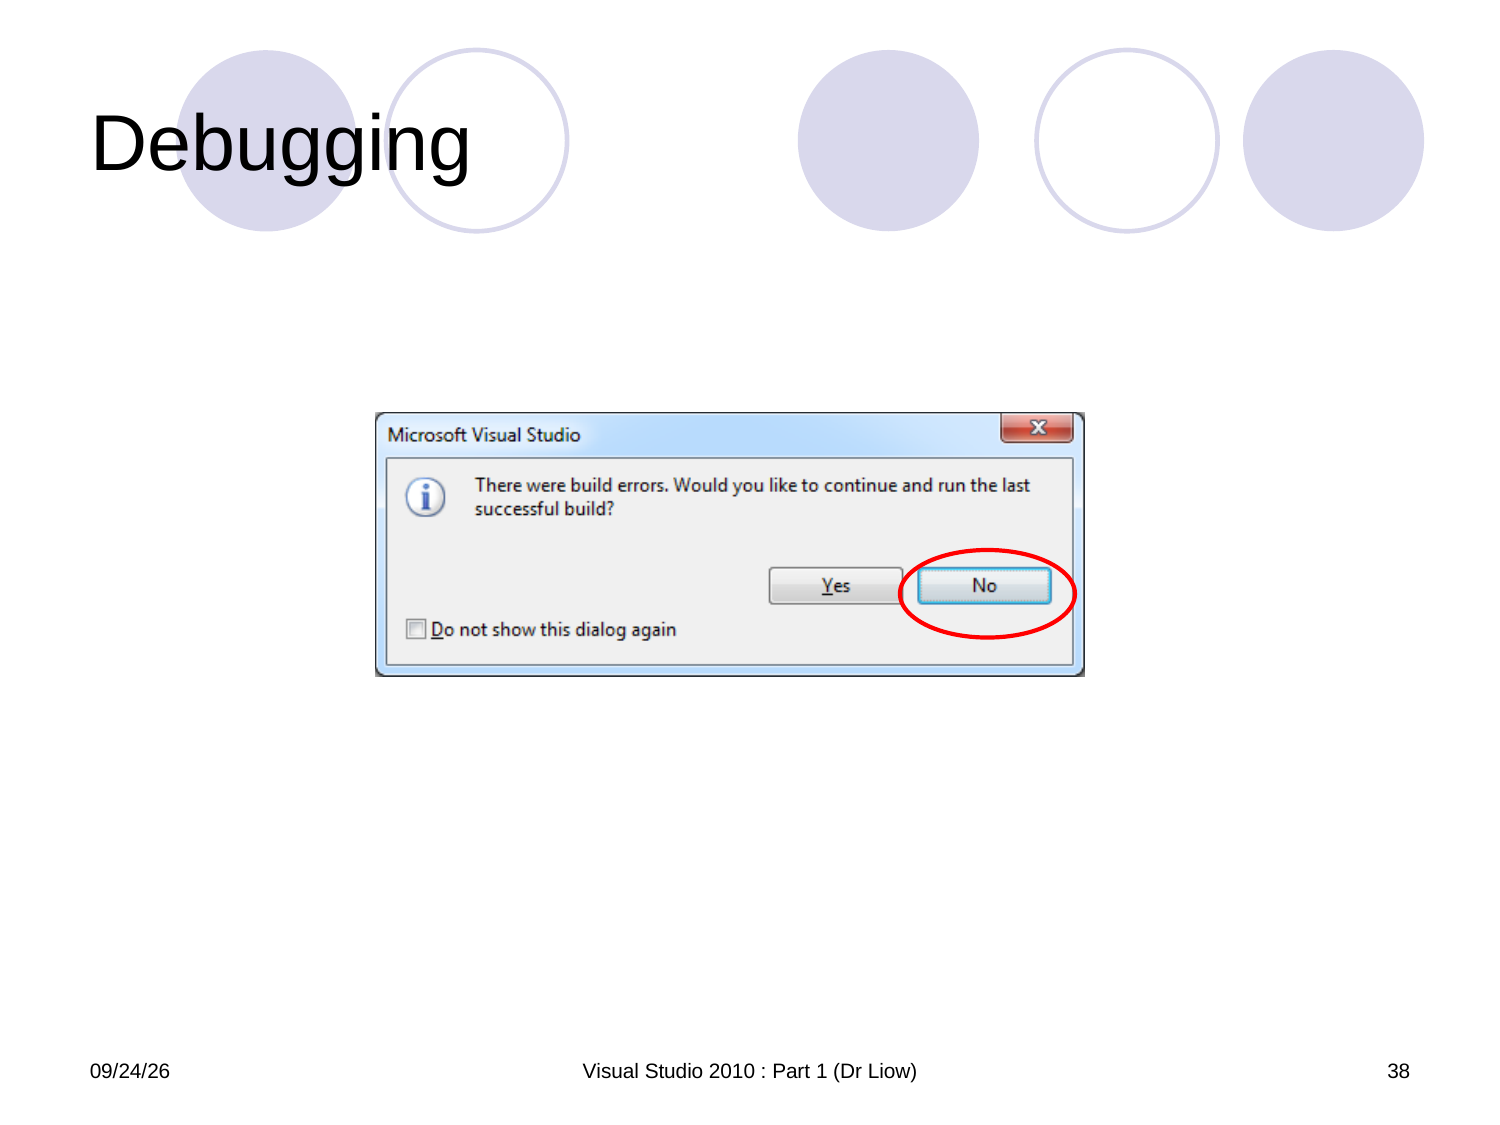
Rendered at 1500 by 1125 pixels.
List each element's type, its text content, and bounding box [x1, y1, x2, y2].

text_box <number> [1074, 1049, 1426, 1101]
title Debugging [75, 45, 1426, 233]
picture [375, 412, 1085, 677]
text_box Visual Studio 2010 : Part 1 (Dr Liow) [512, 1049, 988, 1101]
text_box 08/22/12 [74, 1049, 426, 1101]
